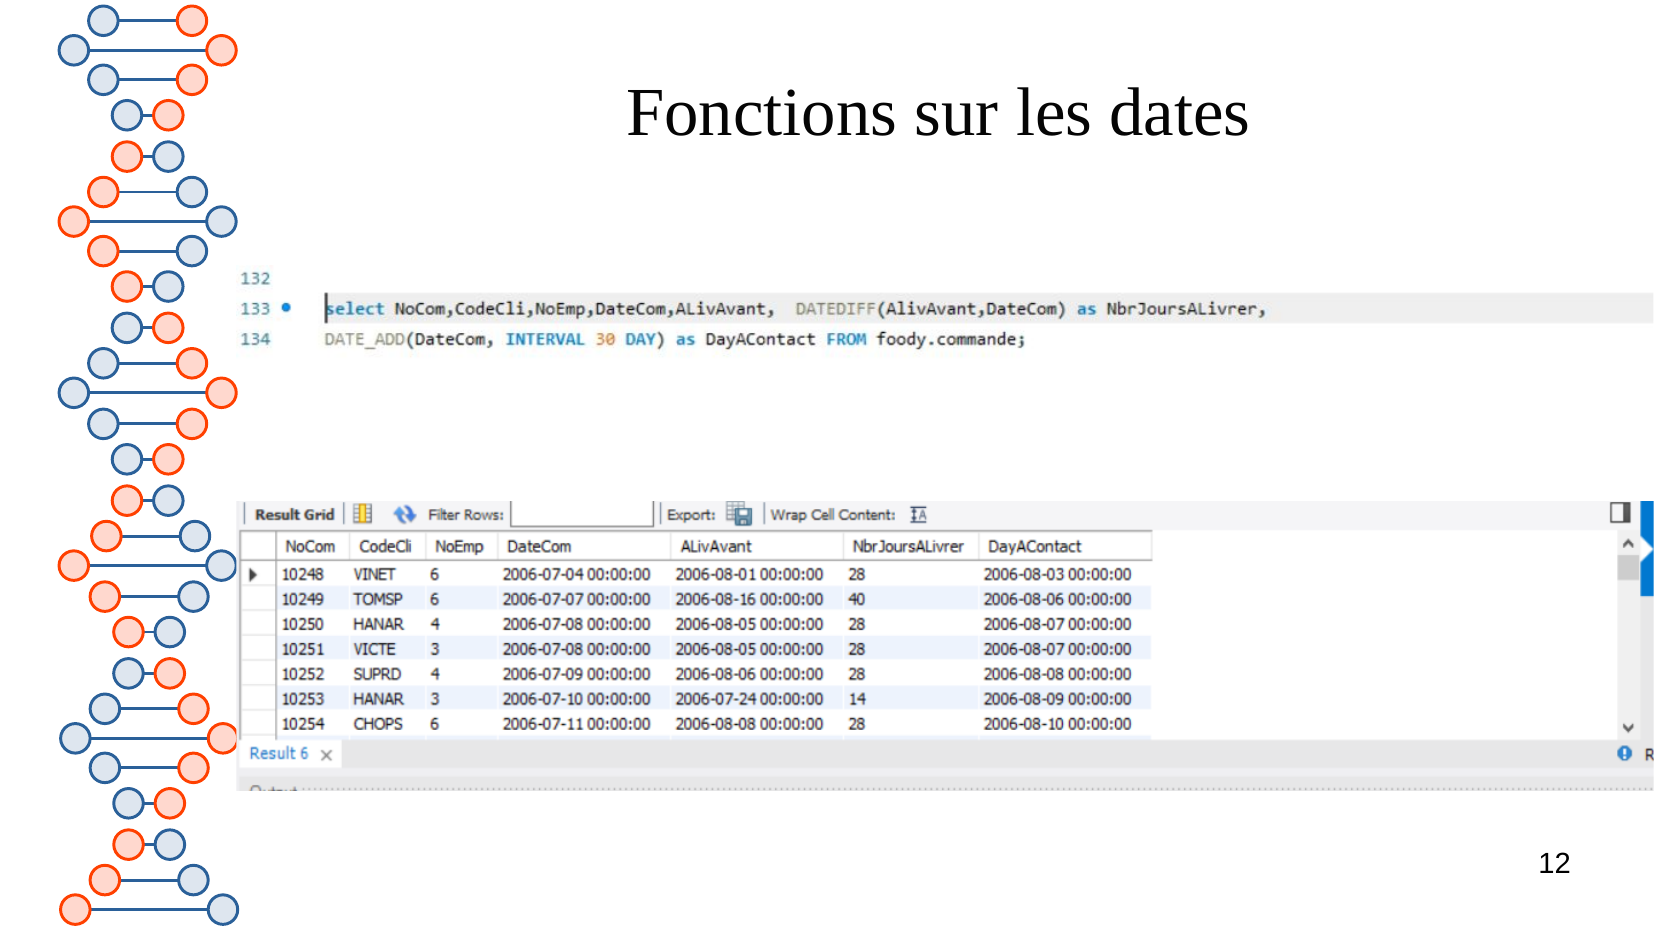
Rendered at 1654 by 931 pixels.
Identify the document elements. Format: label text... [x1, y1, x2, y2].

picture [236, 265, 1654, 362]
picture [236, 501, 1654, 791]
title Fonctions sur les dates [265, 35, 1595, 189]
